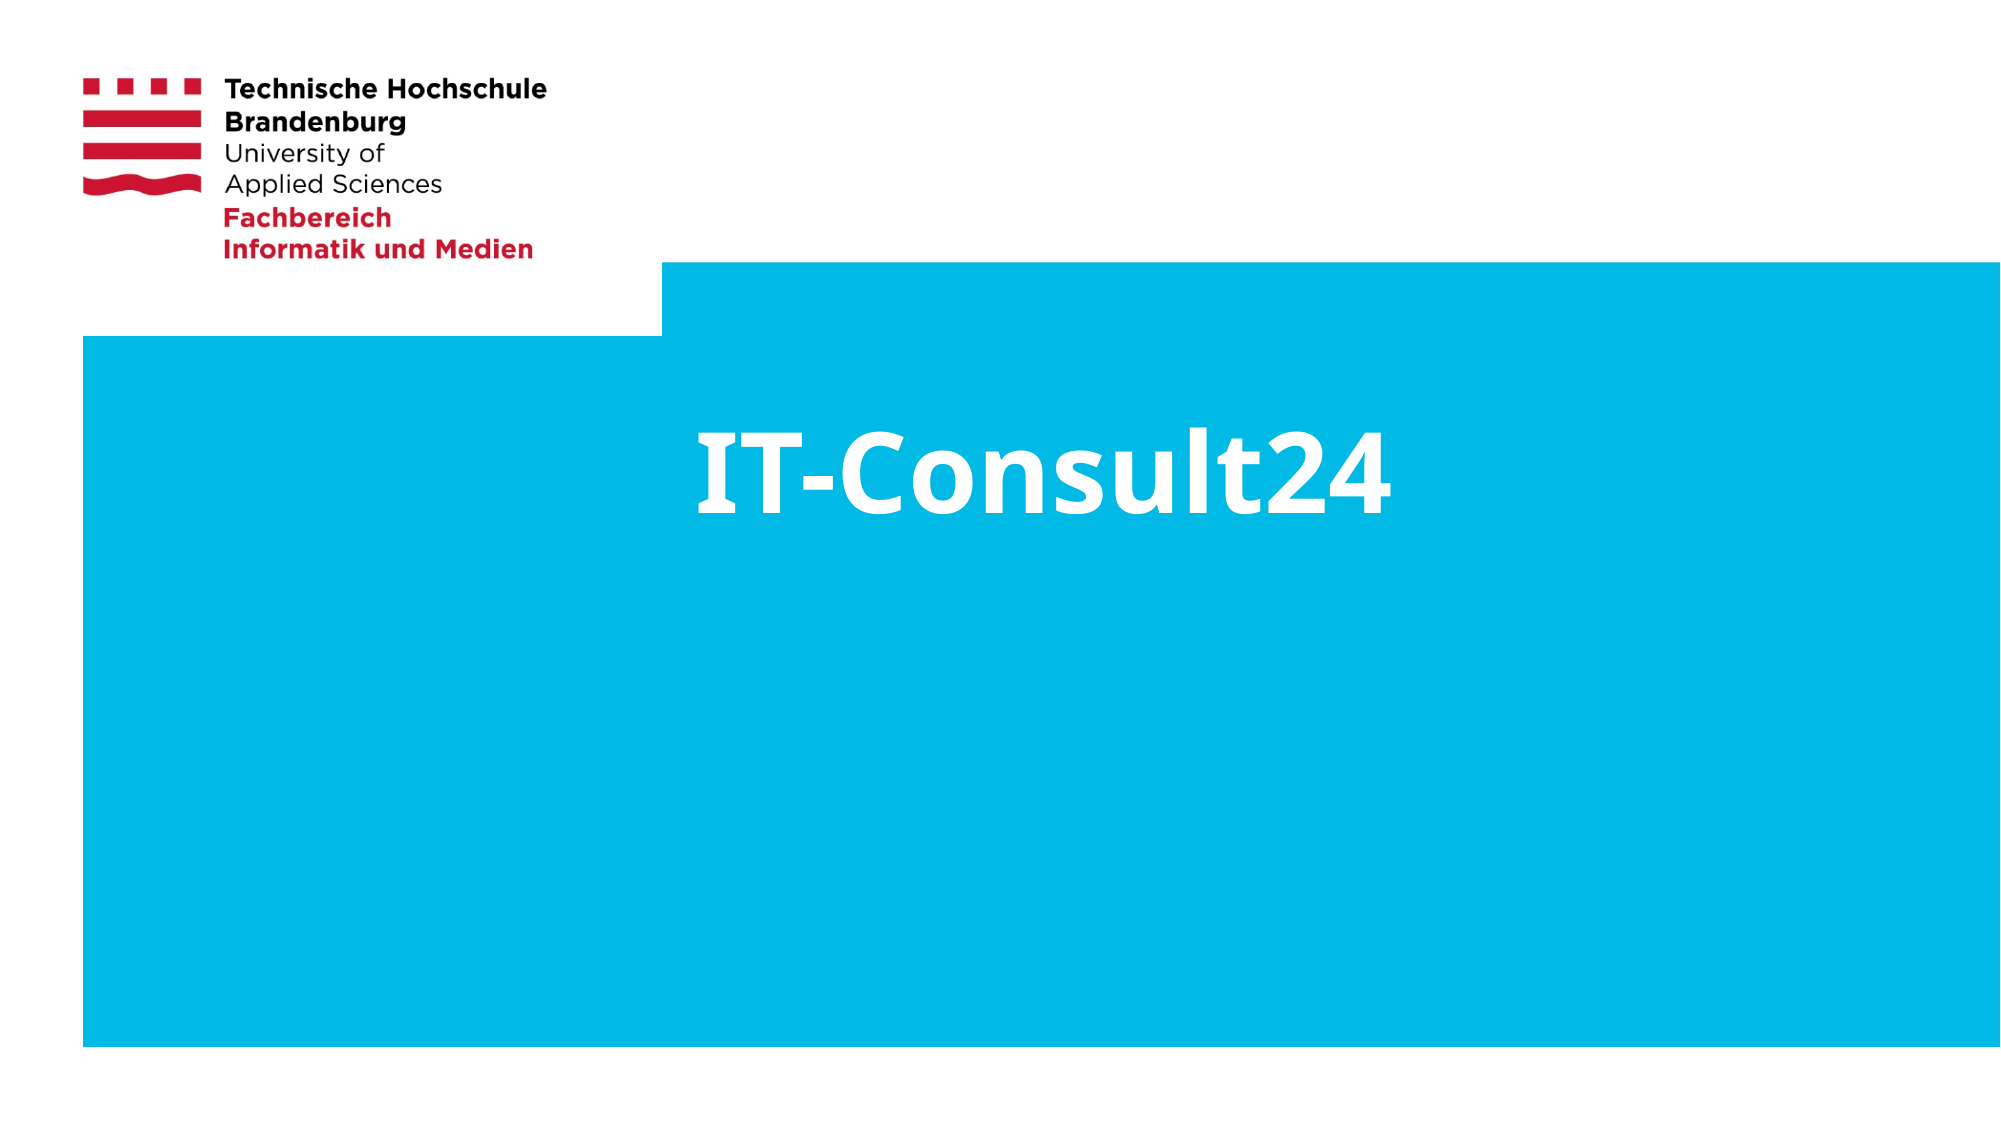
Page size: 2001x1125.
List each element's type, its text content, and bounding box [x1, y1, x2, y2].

picture [5, 0, 662, 336]
footer IT-Consult24 [207, 393, 1882, 601]
